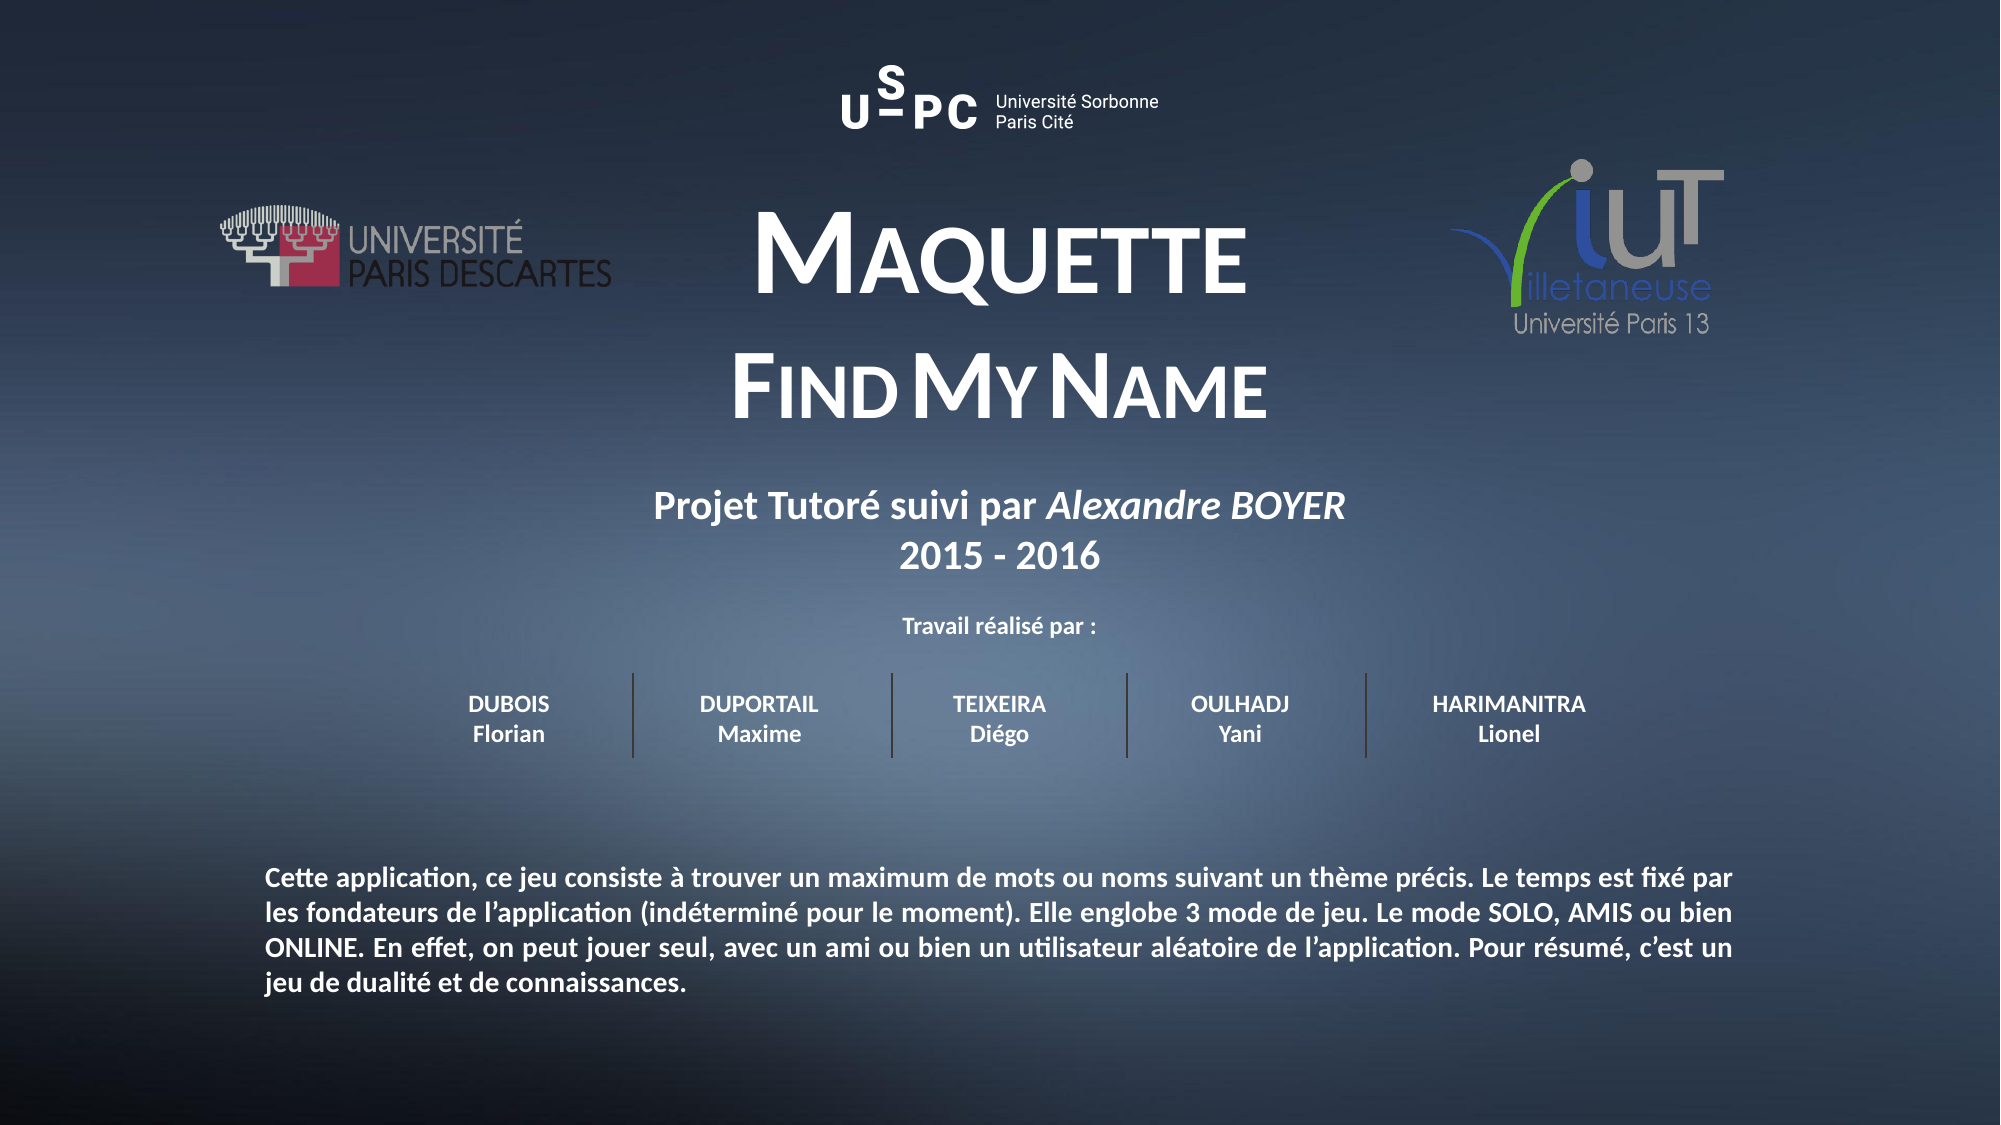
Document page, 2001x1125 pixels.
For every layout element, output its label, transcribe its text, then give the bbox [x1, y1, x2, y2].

picture [0, 0, 2000, 1125]
text_box Travail réalisé par : [250, 545, 1750, 705]
text_box MAQUETTE FIND MY NAME [250, 176, 1750, 431]
text_box DUPORTAIL Maxime [684, 676, 835, 758]
text_box OULHADJ Yani [1165, 676, 1316, 758]
text_box Cette application, ce jeu consiste à trouver un maximum de mots ou noms suivant un thème précis. Le temps est fixé par les fondateurs de l’application (indéterminé pour le moment). Elle englobe 3 mode de jeu. Le mode SOLO, AMIS ou bien ONLINE. En effet, on peut jouer seul, avec un ami ou bien un utilisateur aléatoire de l’application. Pour résumé, c’est un jeu de dualité et de connaissances. [250, 848, 1750, 1009]
text_box HARIMANITRA Lionel [1416, 676, 1604, 758]
text_box TEIXEIRA Diégo [935, 676, 1065, 758]
text_box Projet Tutoré suivi par Alexandre BOYER 2015 - 2016 [250, 448, 1750, 545]
text_box DUBOIS Florian [434, 676, 584, 758]
